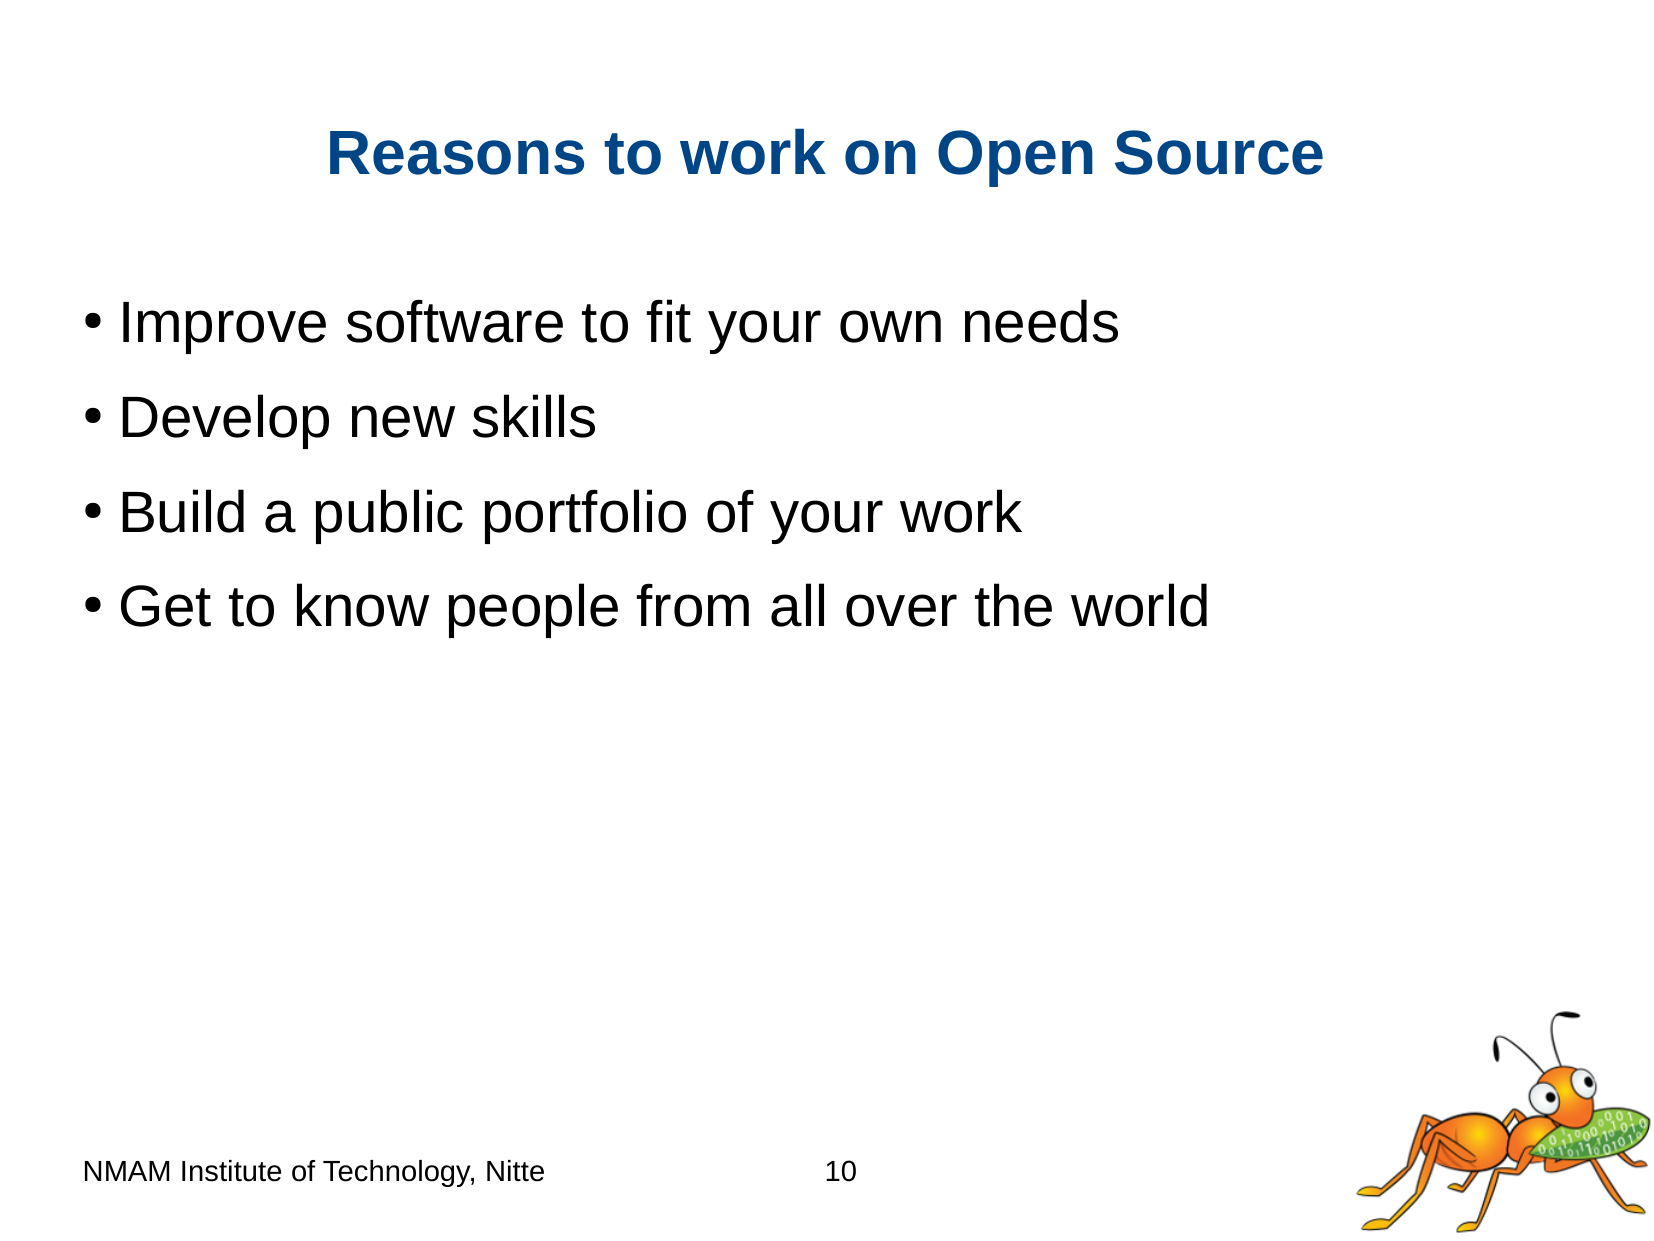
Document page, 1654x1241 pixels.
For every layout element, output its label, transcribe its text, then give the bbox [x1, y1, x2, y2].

list Improve software to fit your own needs Develop new skills Build a public portfolio of your work Get to know people from all over the world [82, 290, 1571, 1010]
picture [1353, 1009, 1654, 1235]
title Reasons to work on Open Source [82, 49, 1571, 257]
